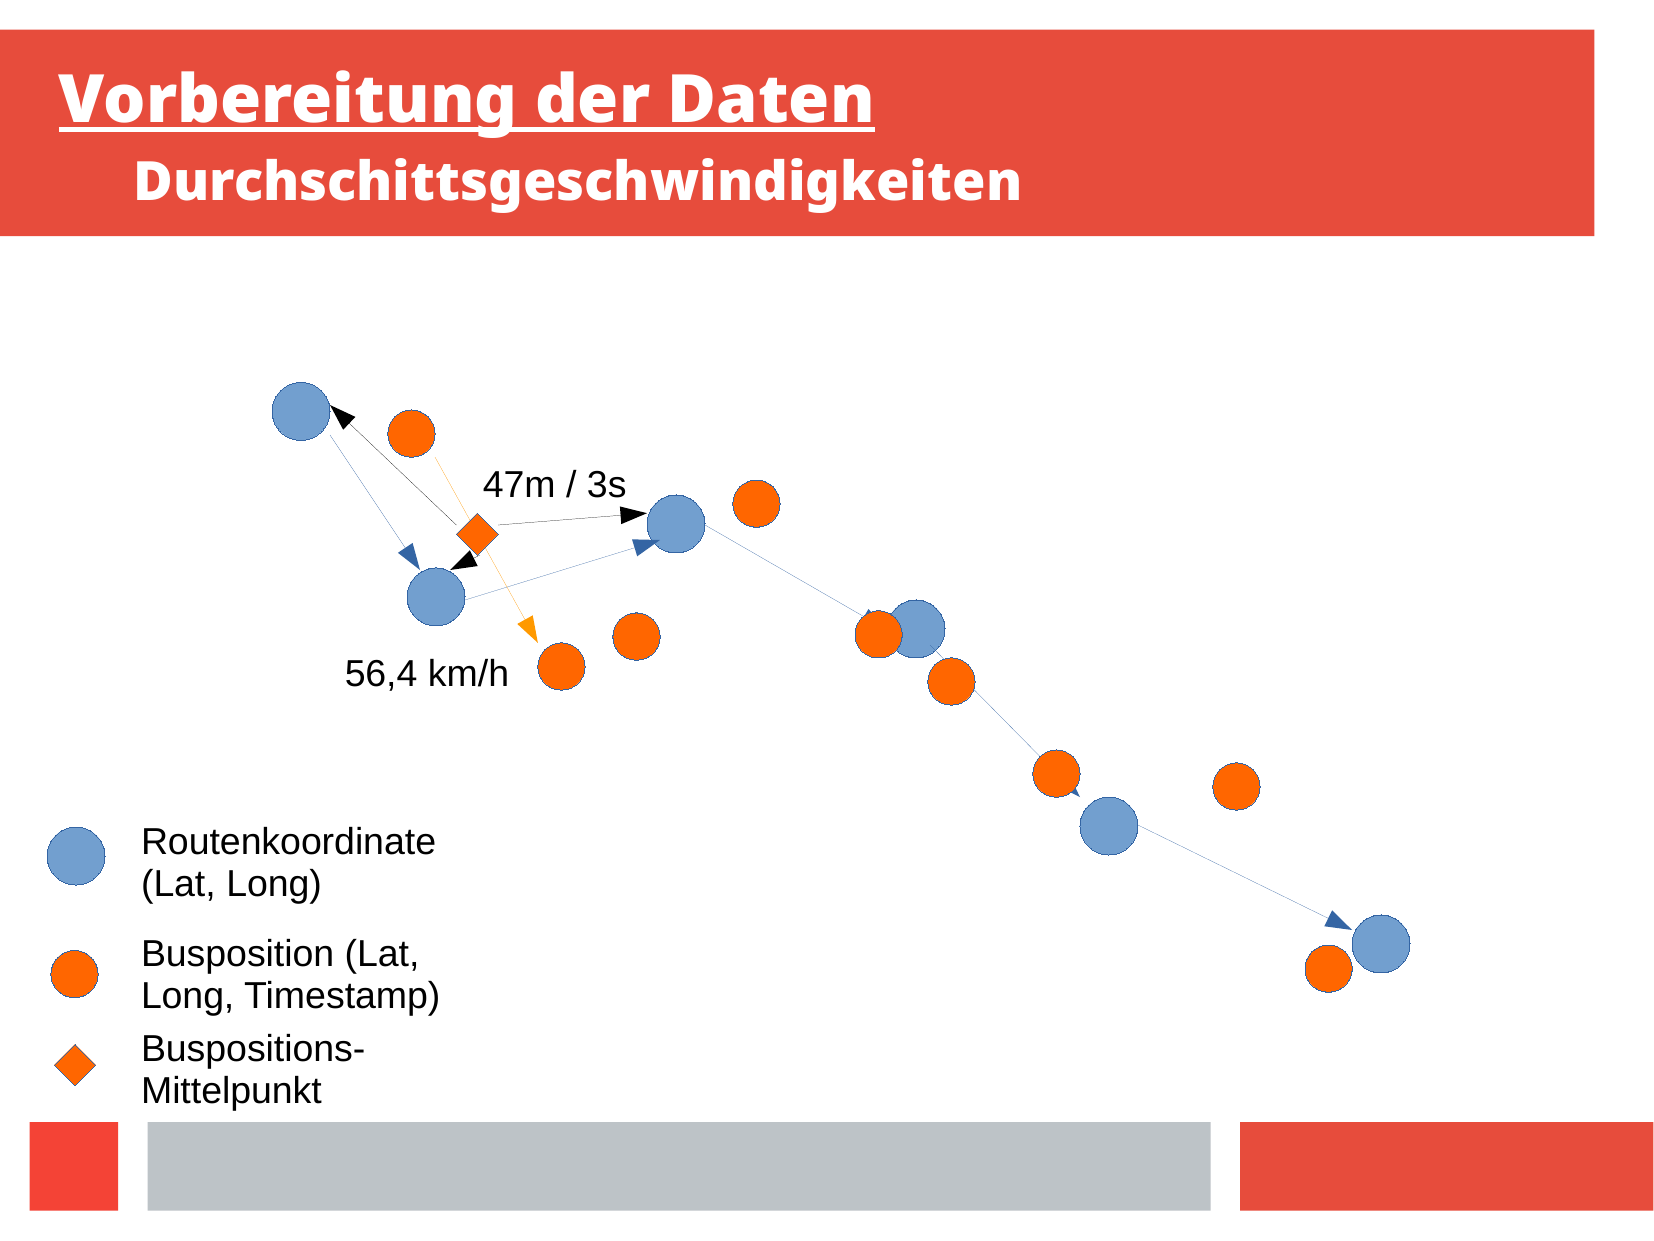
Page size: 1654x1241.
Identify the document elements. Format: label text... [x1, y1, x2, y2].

text_box Buspositions-Mittelpunkt [126, 1019, 502, 1119]
text_box [732, 480, 781, 528]
text_box [1352, 914, 1411, 973]
text_box [50, 950, 99, 998]
text_box [1212, 762, 1261, 811]
text_box 47m / 3s [468, 456, 648, 514]
text_box [54, 1044, 96, 1086]
text_box [647, 494, 706, 553]
text_box [612, 612, 661, 661]
text_box [1079, 797, 1138, 856]
text_box [1032, 749, 1081, 798]
text_box 56,4 km/h [330, 645, 526, 702]
text_box [407, 567, 466, 626]
text_box [855, 599, 946, 658]
text_box Routenkoordinate (Lat, Long) [126, 813, 502, 912]
text_box [47, 827, 106, 886]
text_box Busposition (Lat, Long, Timestamp) [126, 925, 502, 1019]
text_box [1305, 945, 1353, 993]
title Vorbereitung der Daten Durchschittsgeschwindigkeiten [59, 51, 1595, 215]
text_box [387, 409, 436, 458]
text_box [456, 513, 499, 555]
text_box [537, 642, 586, 691]
text_box [272, 382, 331, 441]
text_box [927, 657, 976, 706]
